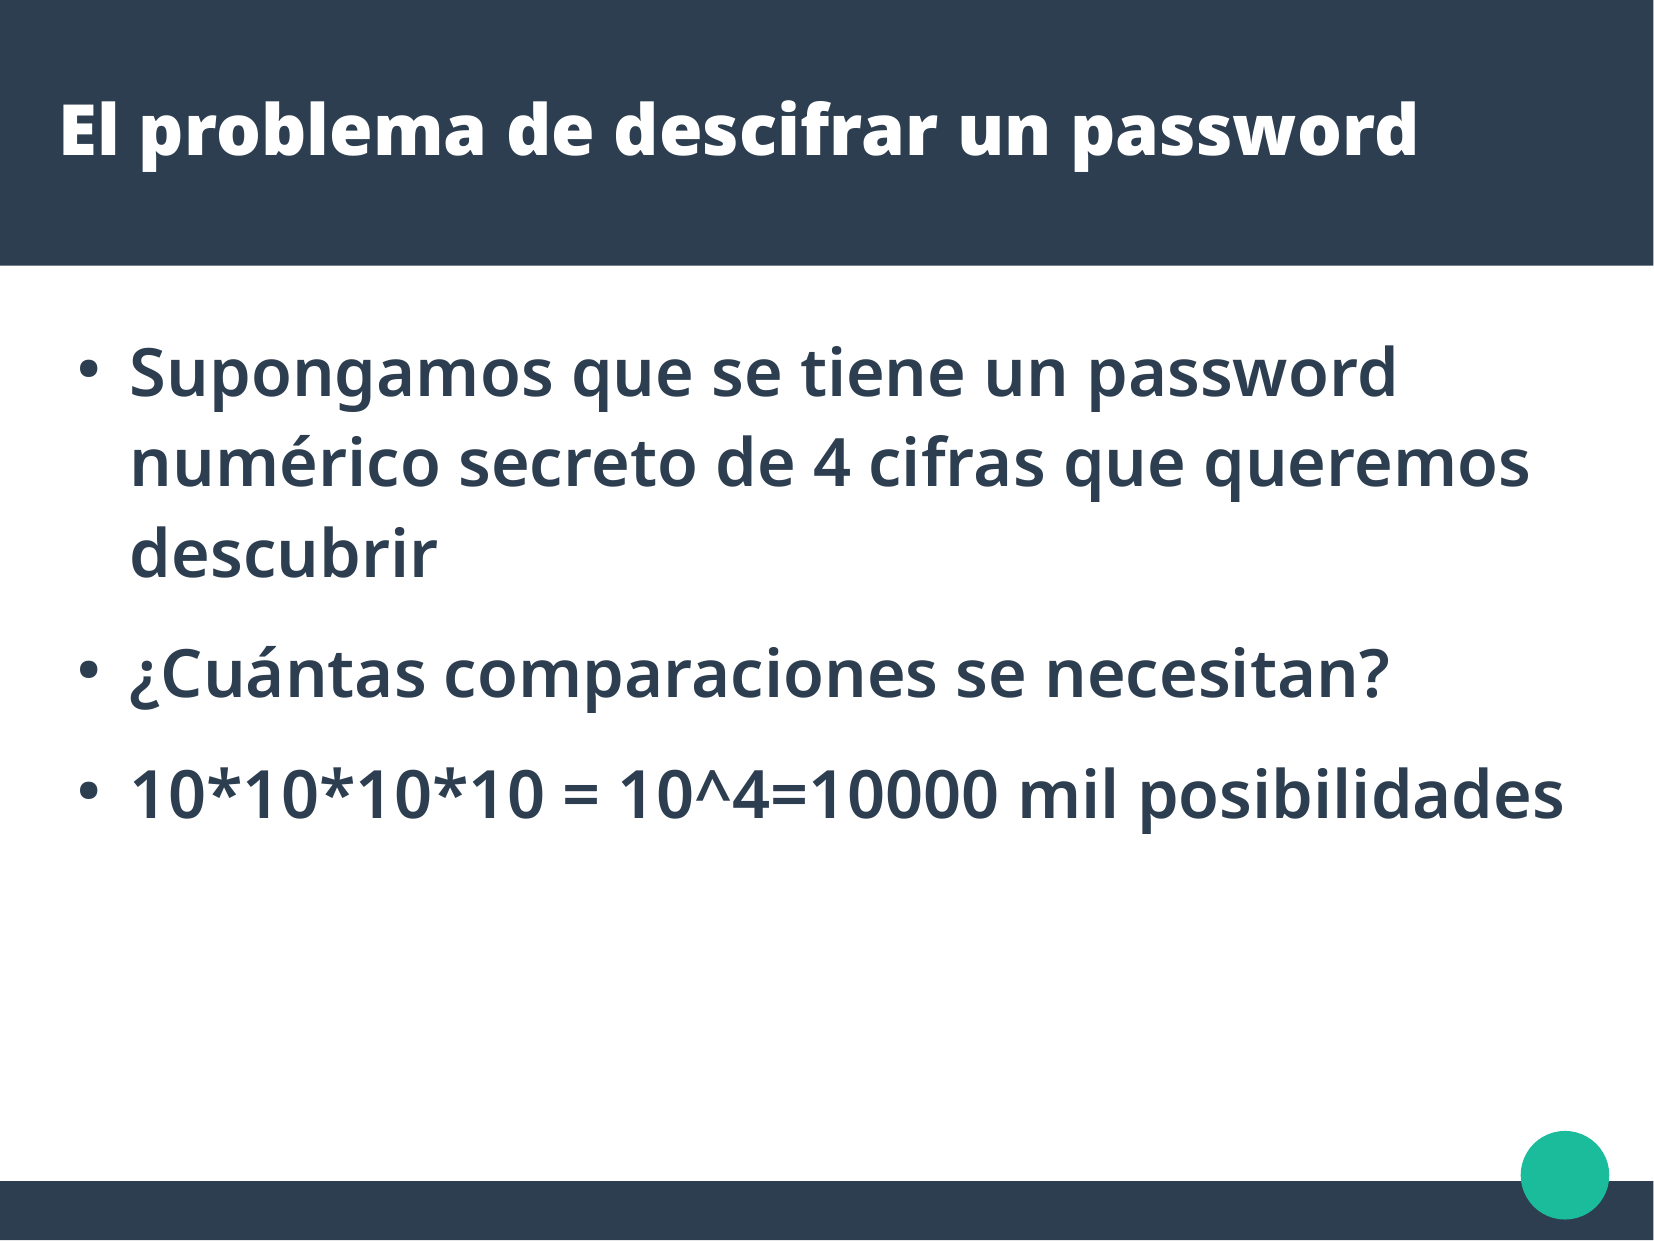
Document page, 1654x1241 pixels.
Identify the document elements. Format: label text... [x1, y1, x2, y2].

title El problema de descifrar un password [59, 25, 1595, 231]
list Supongamos que se tiene un password numérico secreto de 4 cifras que queremos descubrir ¿Cuántas comparaciones se necesitan? 10*10*10*10 = 10^4=10000 mil posibilidades [59, 324, 1595, 1152]
